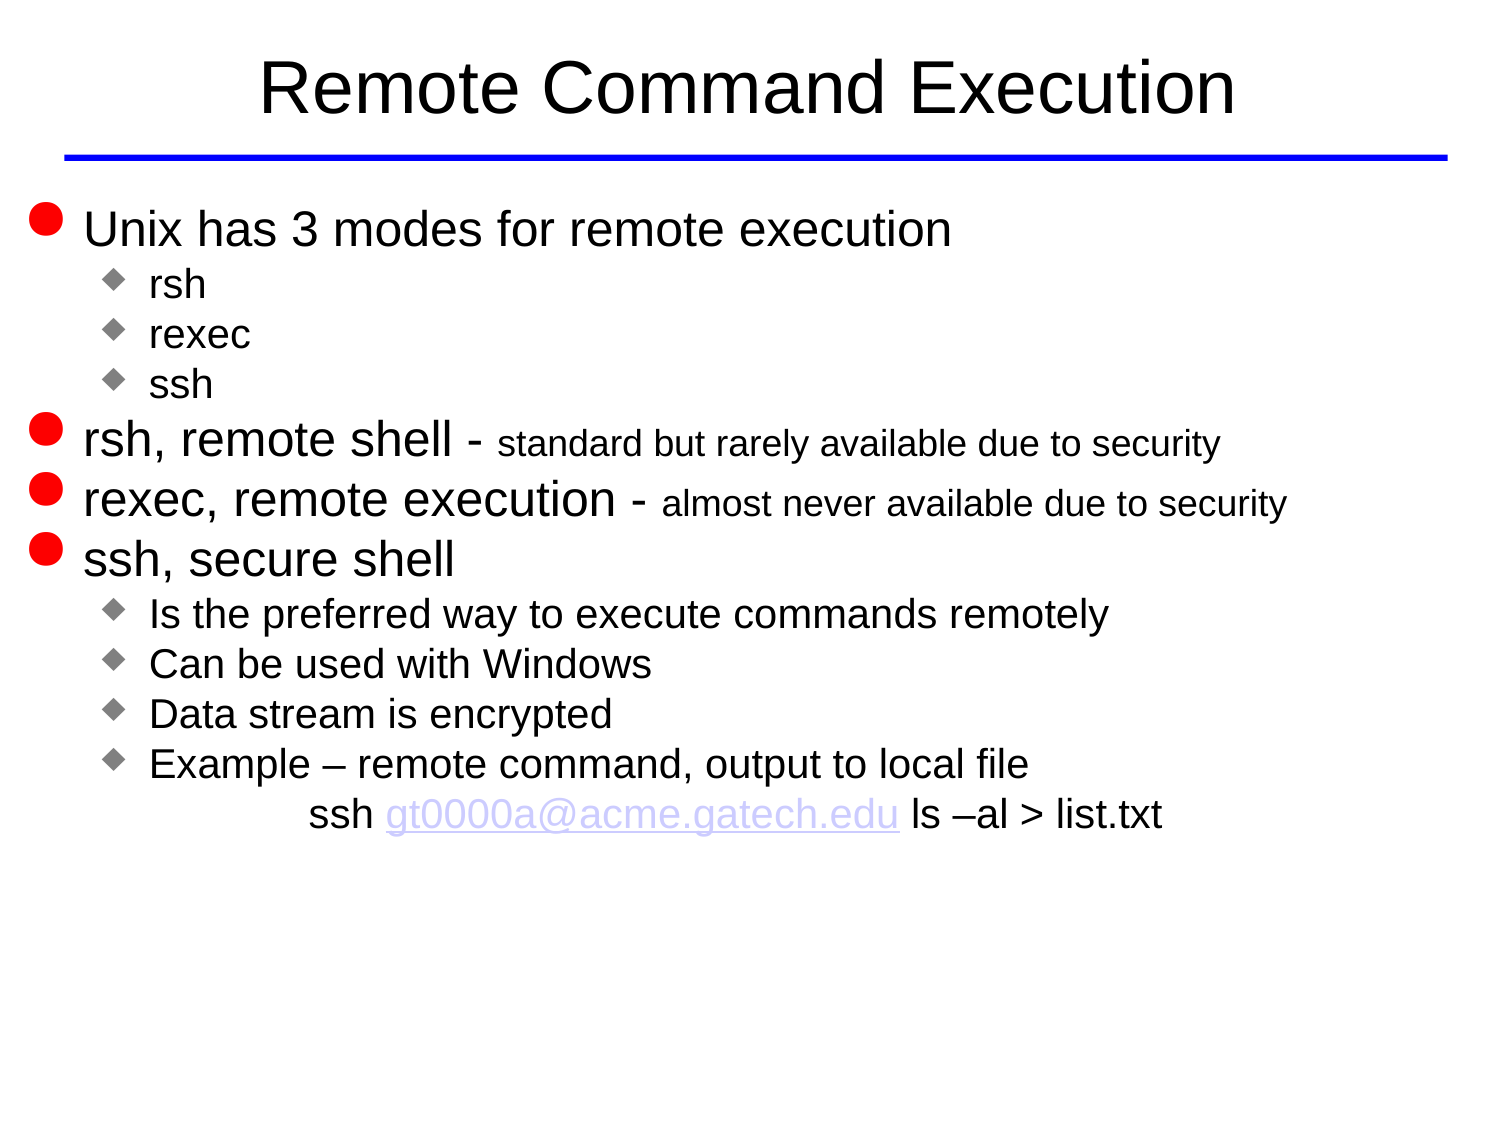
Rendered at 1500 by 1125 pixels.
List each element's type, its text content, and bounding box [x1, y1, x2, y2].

title Remote Command Execution [115, 21, 1382, 147]
list Unix has 3 modes for remote execution rsh rexec ssh rsh, remote shell - standard but rarely available due to security rexec, remote execution - almost never available due to security ssh, secure shell Is the preferred way to execute commands remotely Can be used with Windows Data stream is encrypted Example – remote command, output to local file ssh gt0000a@acme.gatech.edu ls –al > list.txt [11, 189, 1461, 1029]
